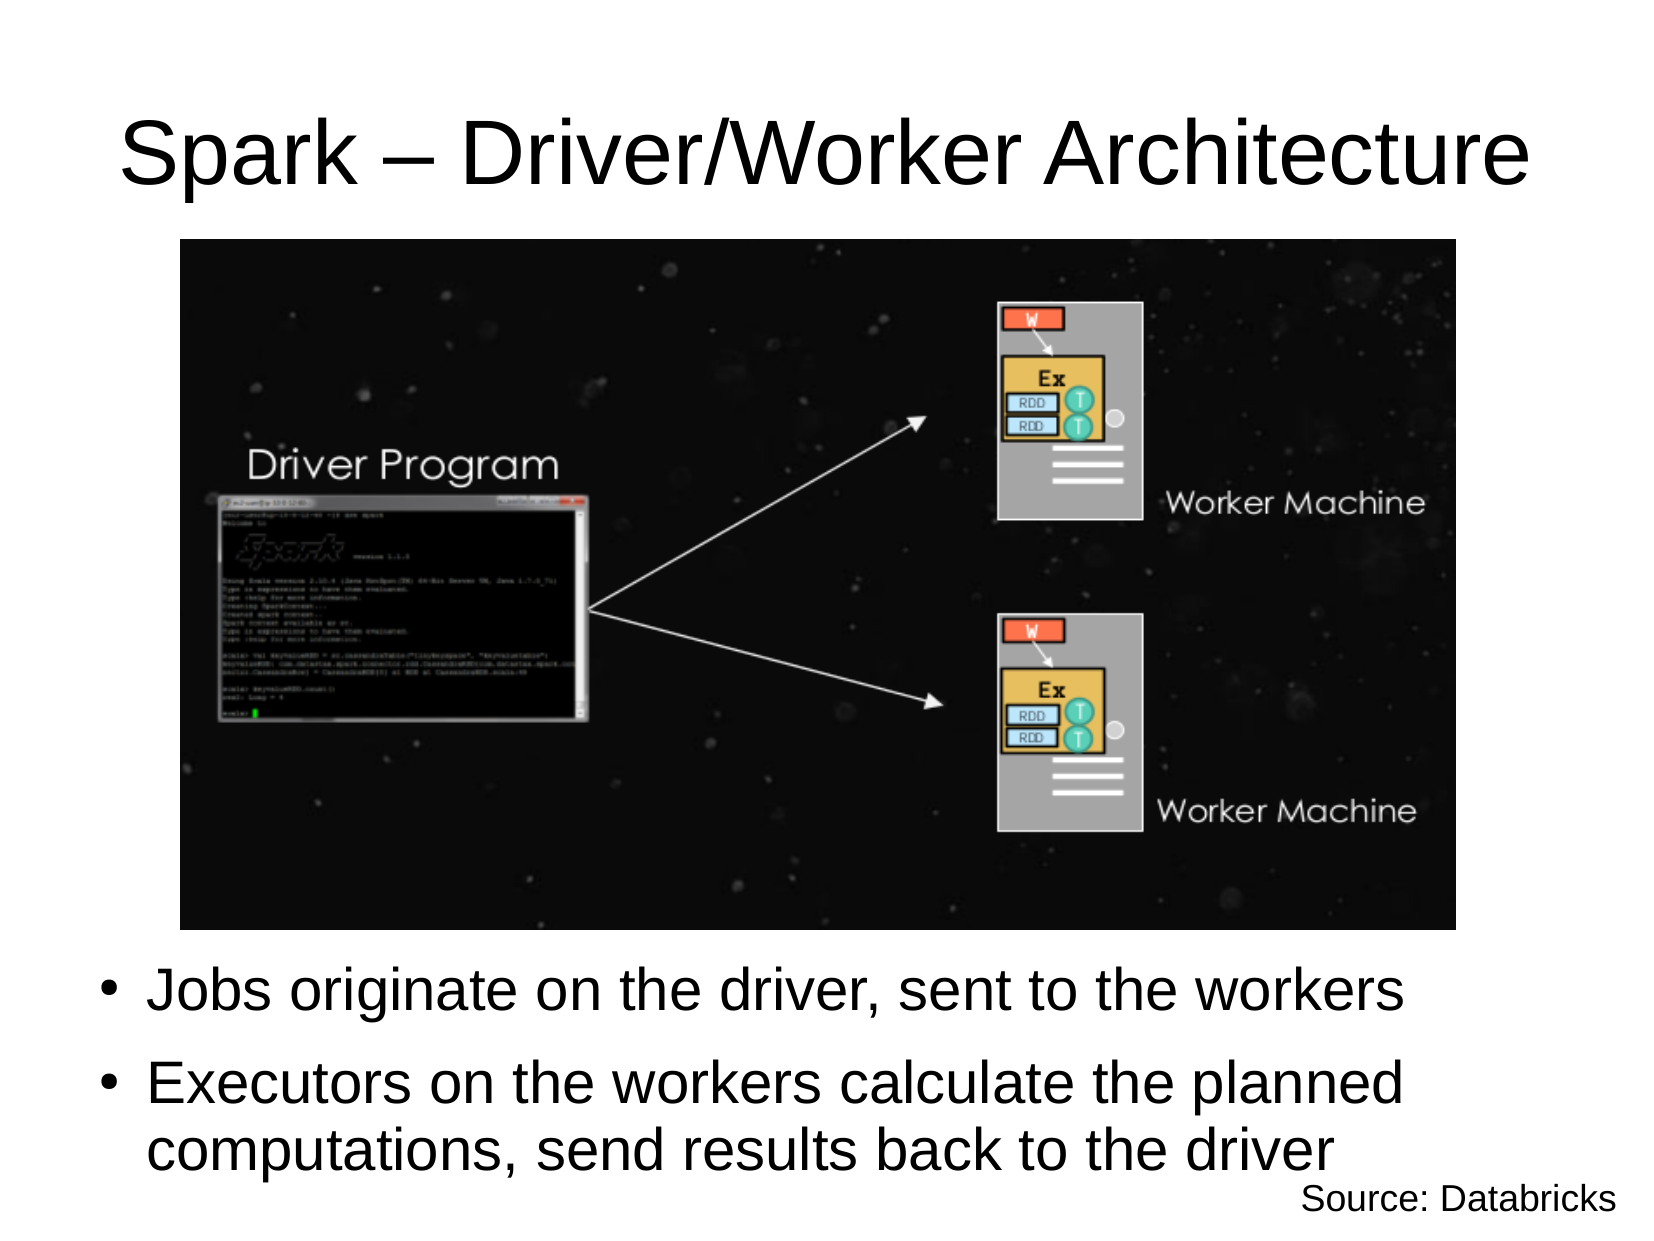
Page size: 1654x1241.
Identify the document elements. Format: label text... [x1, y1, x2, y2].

picture [180, 239, 1456, 931]
title Spark – Driver/Worker Architecture [82, 49, 1571, 257]
list Jobs originate on the driver, sent to the workers Executors on the workers calculate the planned computations, send results back to the driver [82, 955, 1571, 1186]
text_box Source: Databricks [1215, 1170, 1653, 1231]
